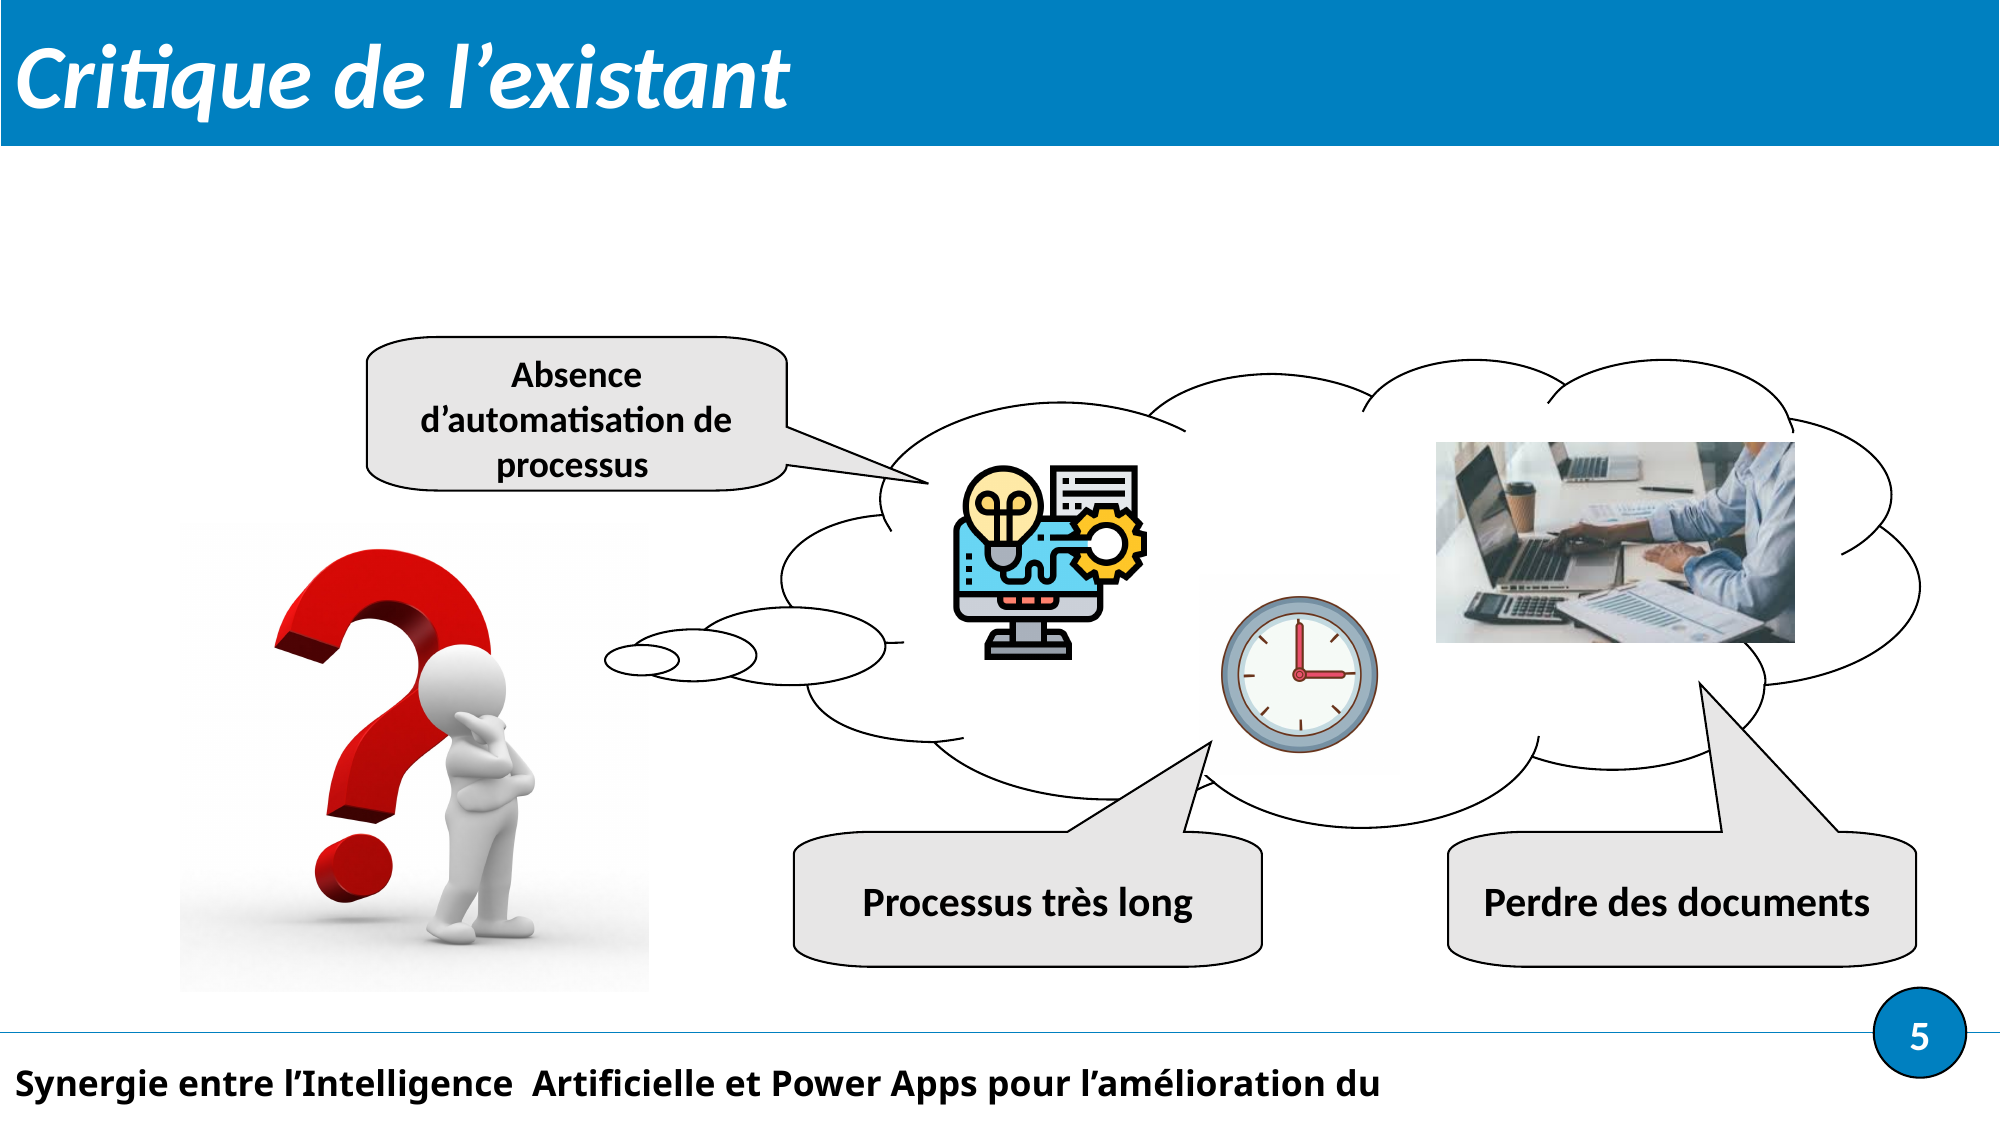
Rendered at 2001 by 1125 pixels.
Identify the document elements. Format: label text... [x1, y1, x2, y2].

text_box Perdre des documents [1448, 683, 1917, 967]
text_box Synergie entre l’Intelligence Artificielle et Power Apps pour l’amélioration du processus de recrutement [0, 1032, 1564, 1107]
picture [1199, 574, 1400, 775]
picture [1436, 442, 1795, 643]
text_box Critique de l’existant [0, 0, 2000, 147]
text_box [605, 359, 1921, 828]
text_box 5 [1873, 987, 1967, 1078]
text_box Processus très long [793, 742, 1262, 967]
picture [180, 523, 649, 992]
picture [950, 462, 1150, 663]
text_box Absence d’automatisation de processus [366, 337, 929, 491]
